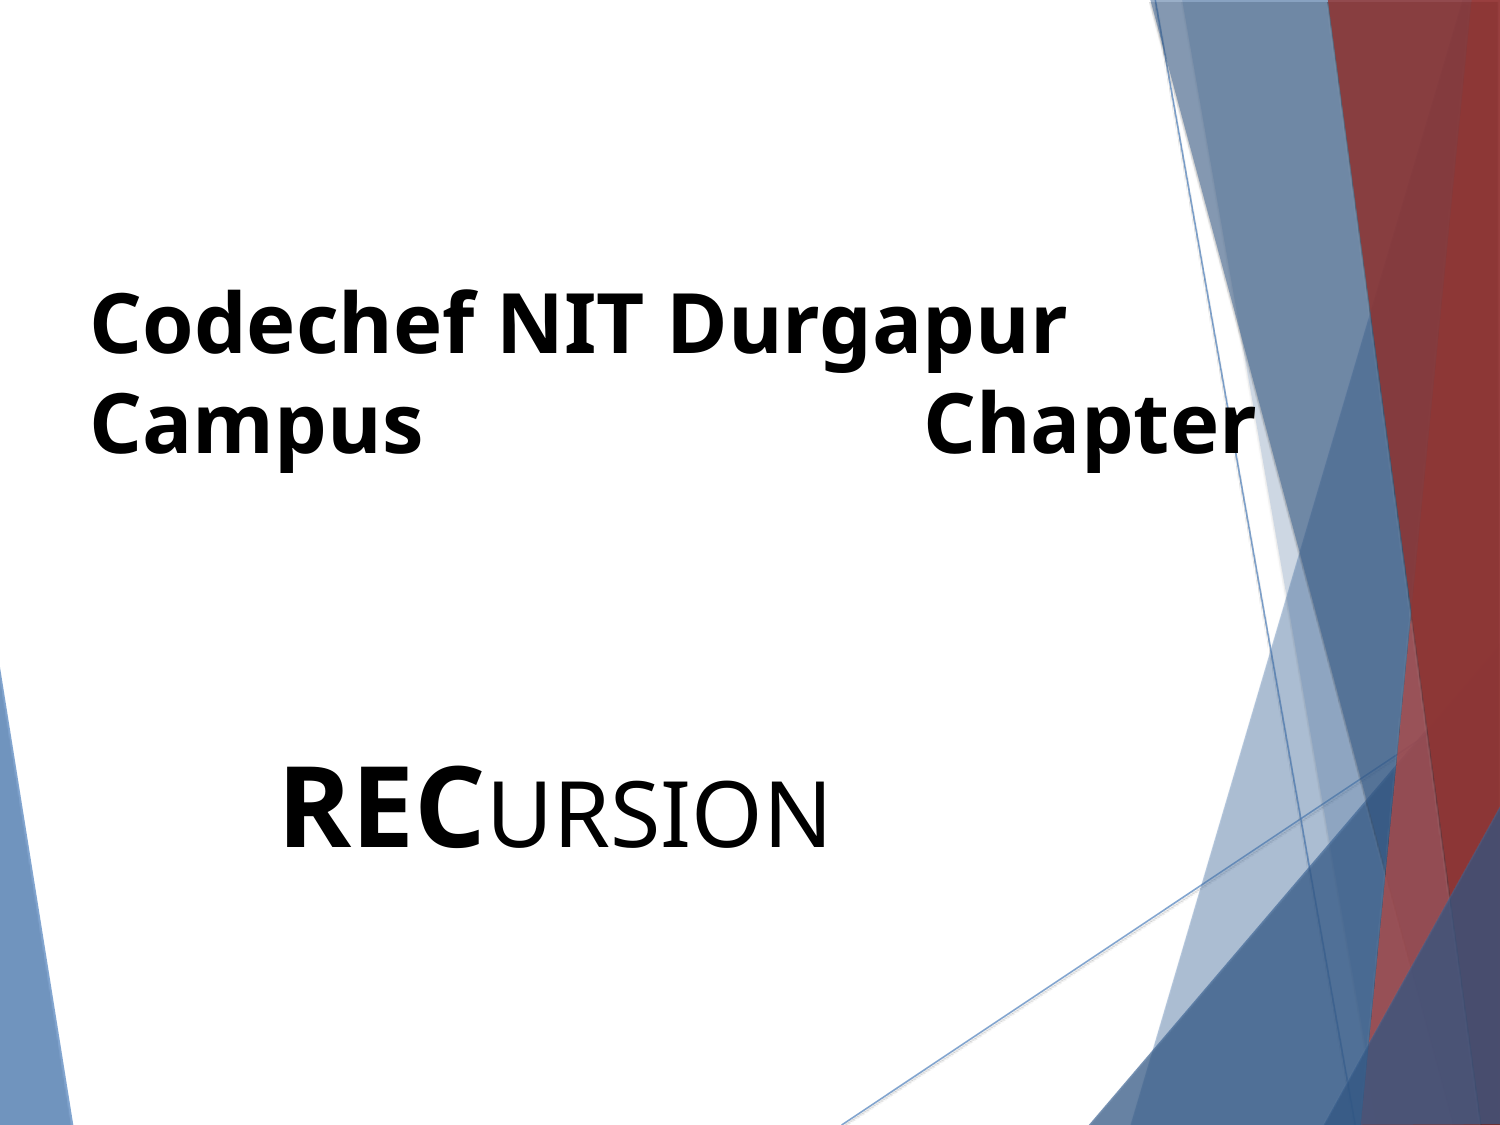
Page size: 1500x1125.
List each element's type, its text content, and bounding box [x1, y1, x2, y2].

text_box Codechef NIT Durgapur Campus Chapter [75, 262, 1413, 438]
text_box RECURSION [262, 562, 1138, 962]
